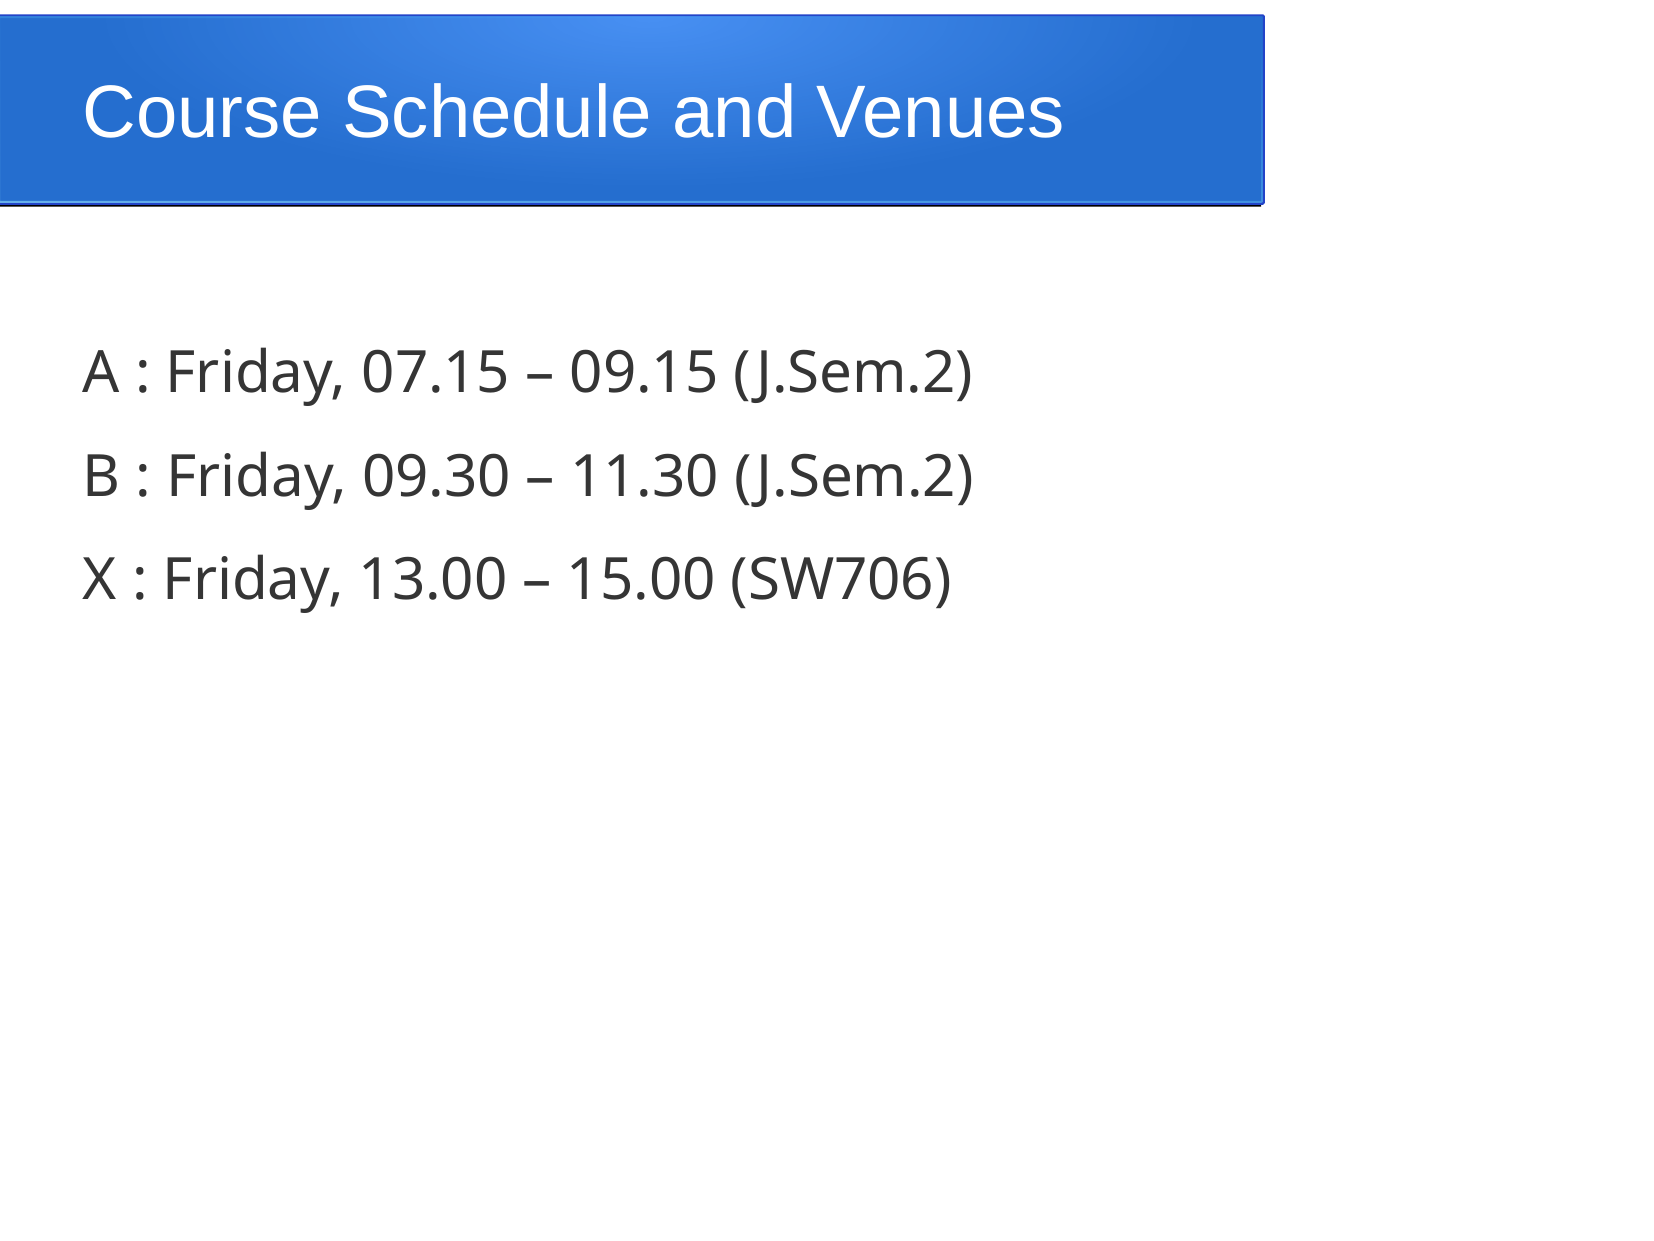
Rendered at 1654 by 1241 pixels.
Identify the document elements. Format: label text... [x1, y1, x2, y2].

title Course Schedule and Venues [82, 35, 1235, 189]
list A : Friday, 07.15 – 09.15 (J.Sem.2) B : Friday, 09.30 – 11.30 (J.Sem.2) X : Friday, 13.00 – 15.00 (SW706) [82, 330, 1571, 871]
